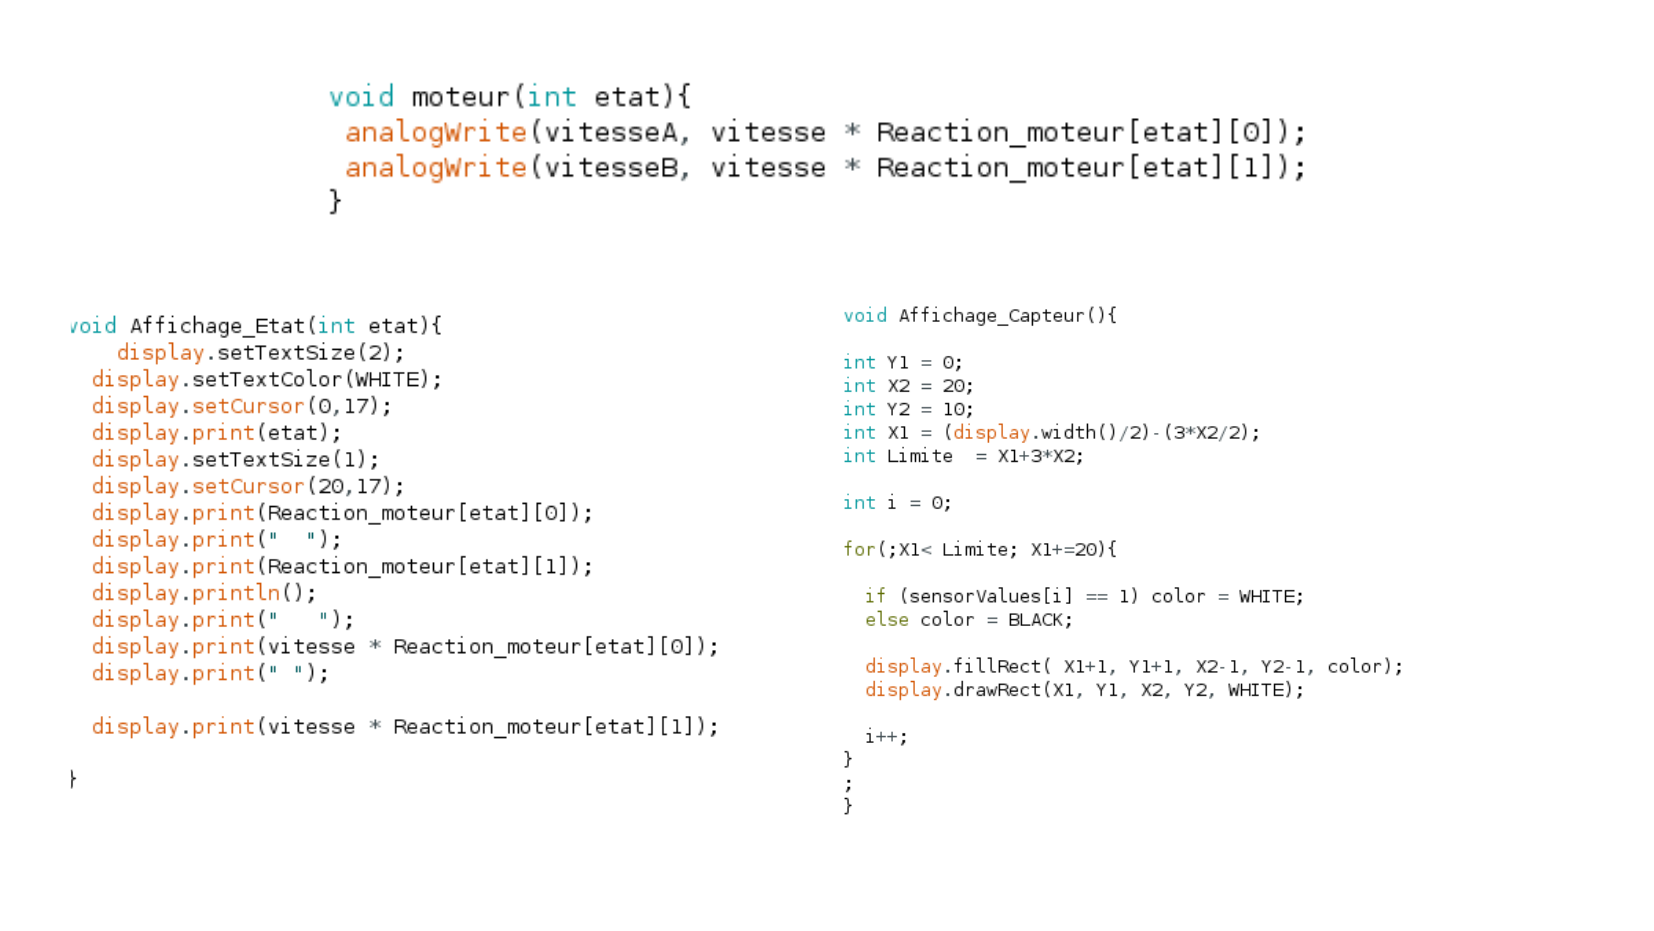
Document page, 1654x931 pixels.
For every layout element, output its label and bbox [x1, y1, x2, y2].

picture [838, 283, 1489, 837]
picture [70, 295, 804, 814]
picture [327, 47, 1327, 237]
